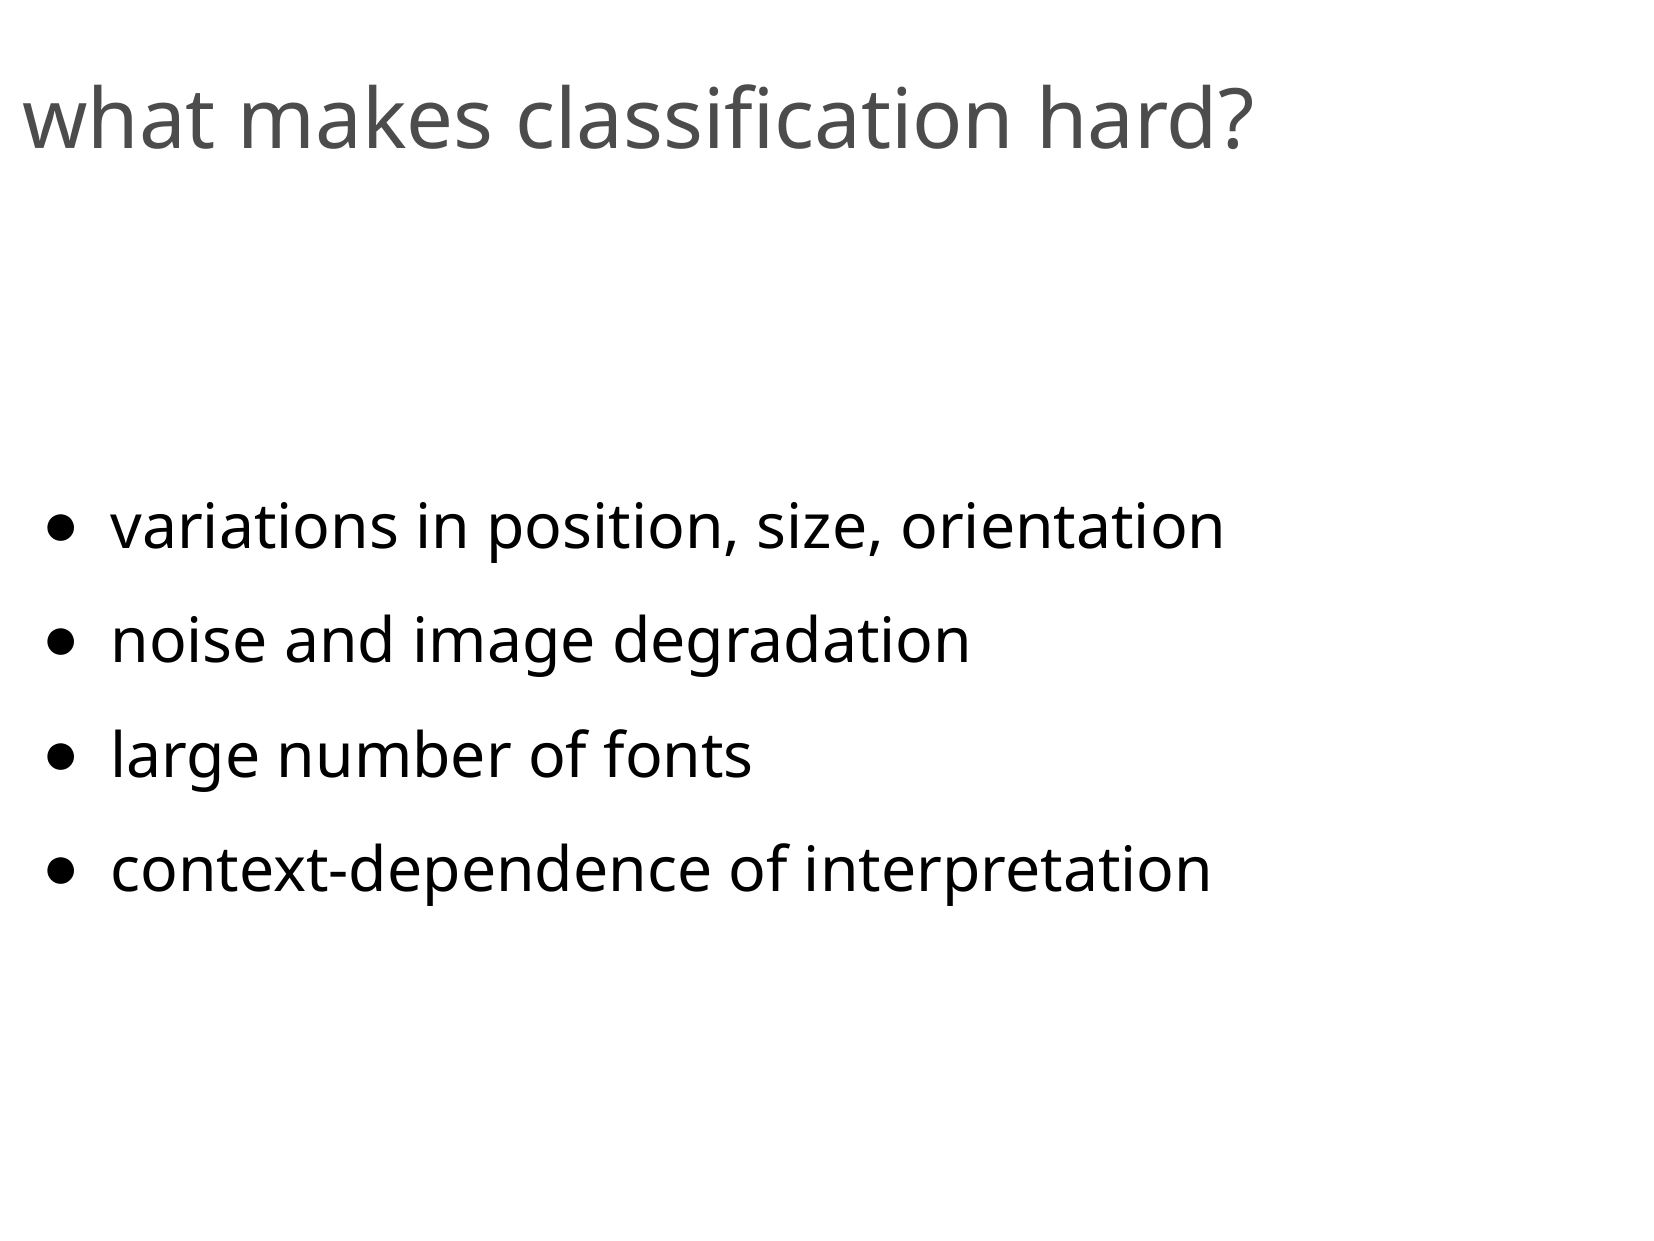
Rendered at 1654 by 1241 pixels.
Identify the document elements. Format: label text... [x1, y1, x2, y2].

title what makes classification hard? [22, 26, 1654, 205]
list variations in position, size, orientation noise and image degradation large number of fonts context-dependence of interpretation [25, 233, 1654, 1158]
